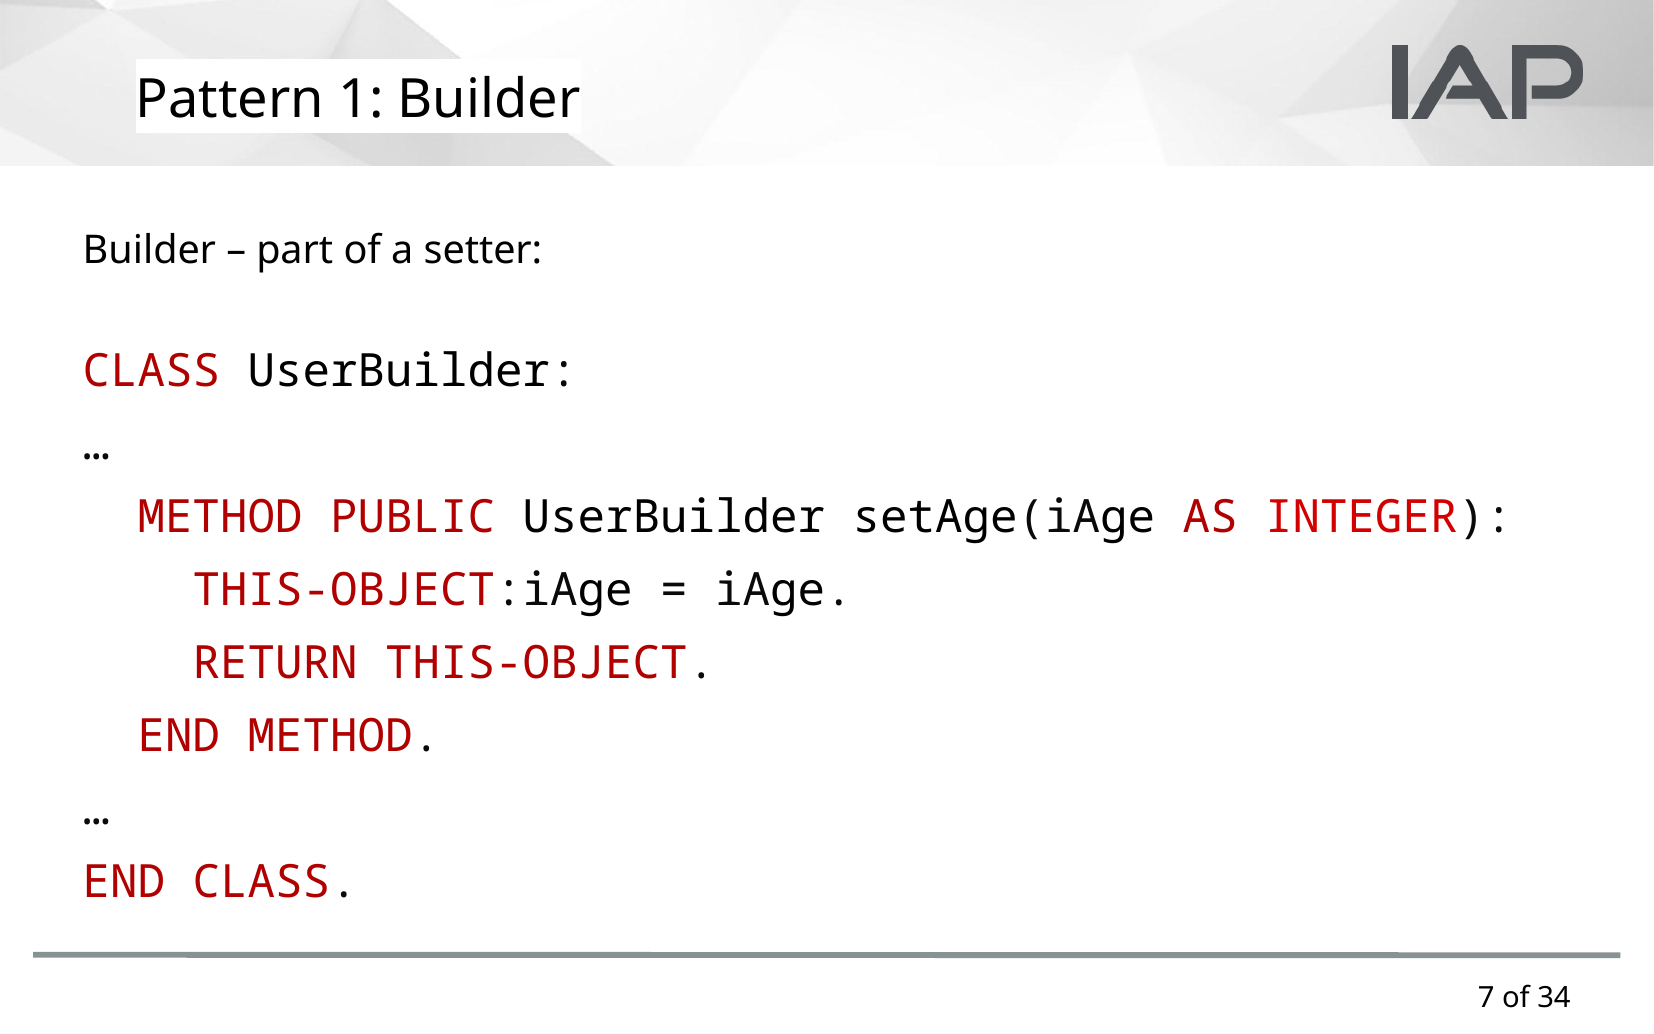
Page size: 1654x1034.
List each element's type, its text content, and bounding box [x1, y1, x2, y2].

title Pattern 1: Builder [135, 41, 1264, 152]
picture [0, 0, 1654, 166]
list Builder – part of a setter: [82, 221, 1571, 296]
list CLASS UserBuilder: … METHOD PUBLIC UserBuilder setAge(iAge AS INTEGER): THIS-OBJECT:iAge = iAge. RETURN THIS-OBJECT. END METHOD. … END CLASS. [82, 337, 1571, 957]
